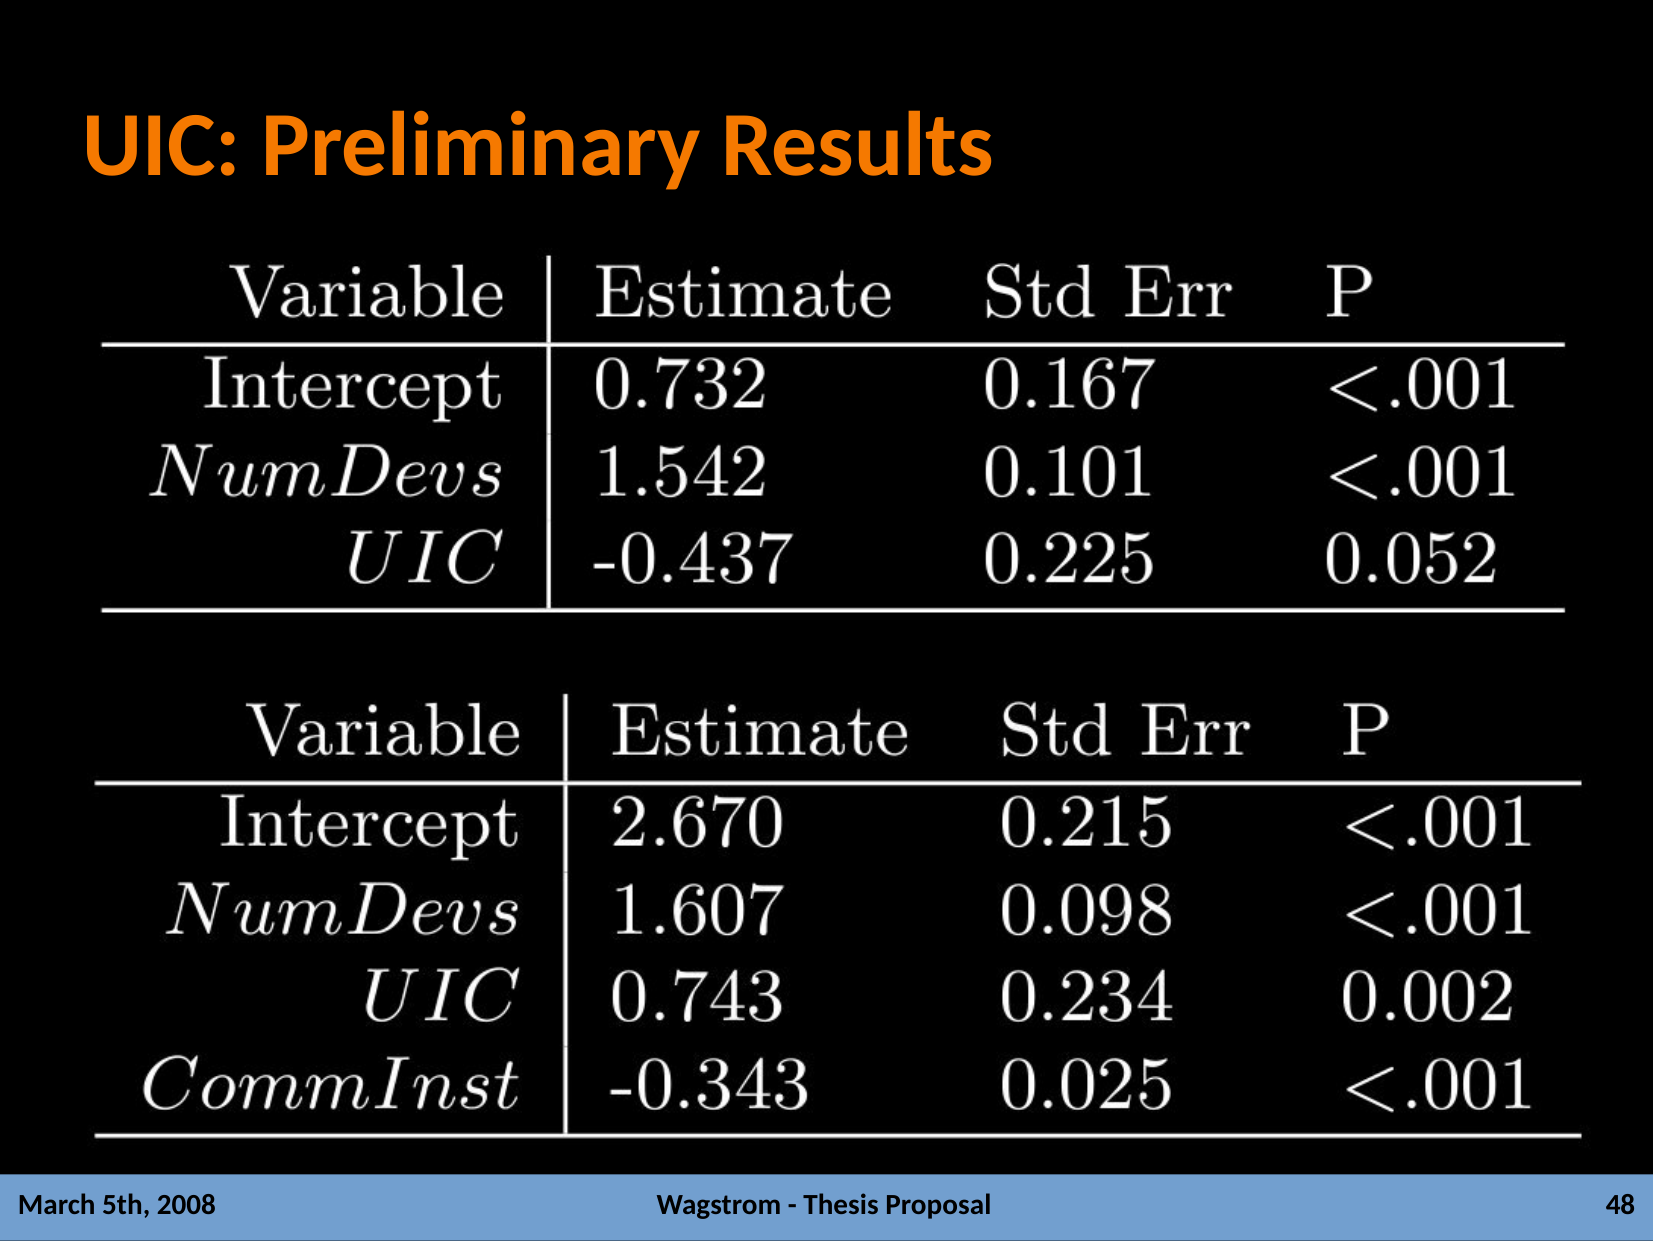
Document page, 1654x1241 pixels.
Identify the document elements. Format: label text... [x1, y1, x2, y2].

picture [75, 676, 1603, 1163]
picture [75, 224, 1588, 635]
title UIC: Preliminary Results [82, 49, 1571, 224]
